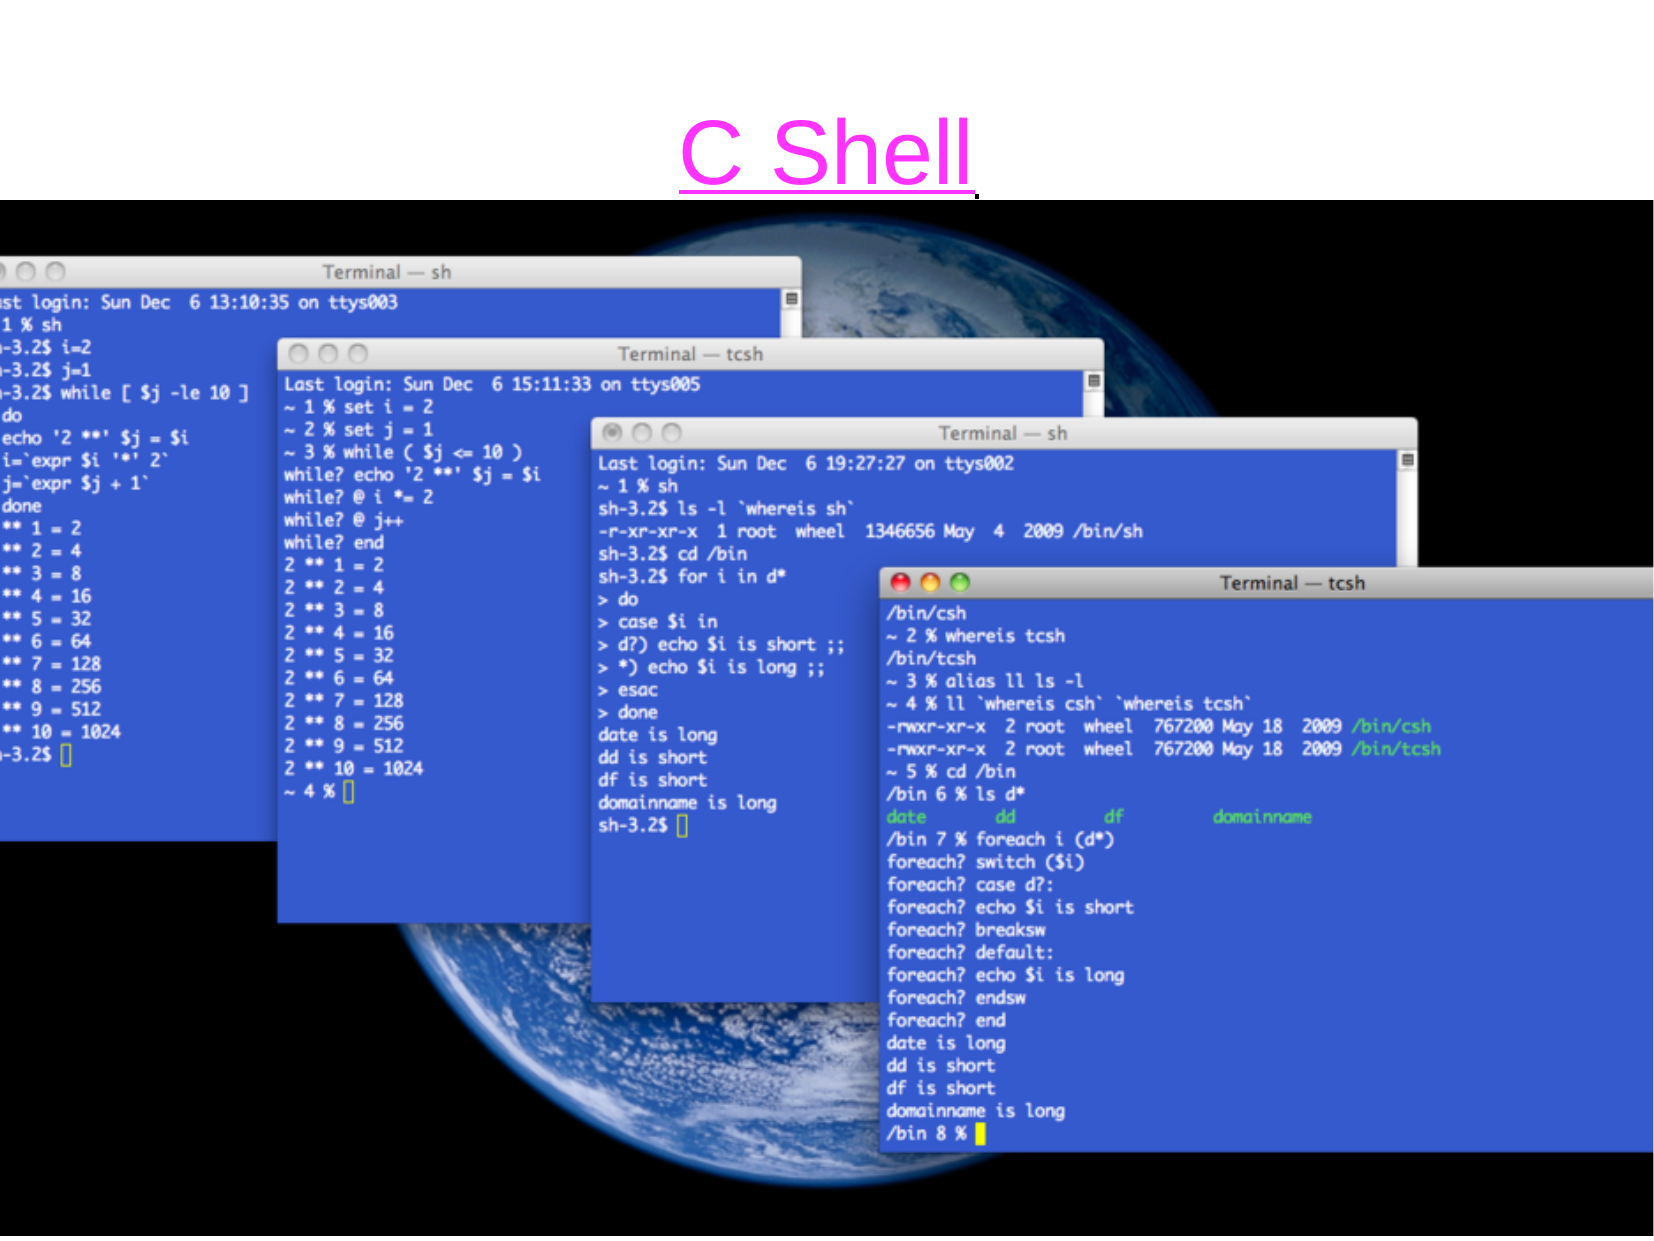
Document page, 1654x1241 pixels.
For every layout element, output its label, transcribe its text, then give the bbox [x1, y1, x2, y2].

picture [0, 200, 1654, 1236]
title C Shell [82, 49, 1571, 200]
